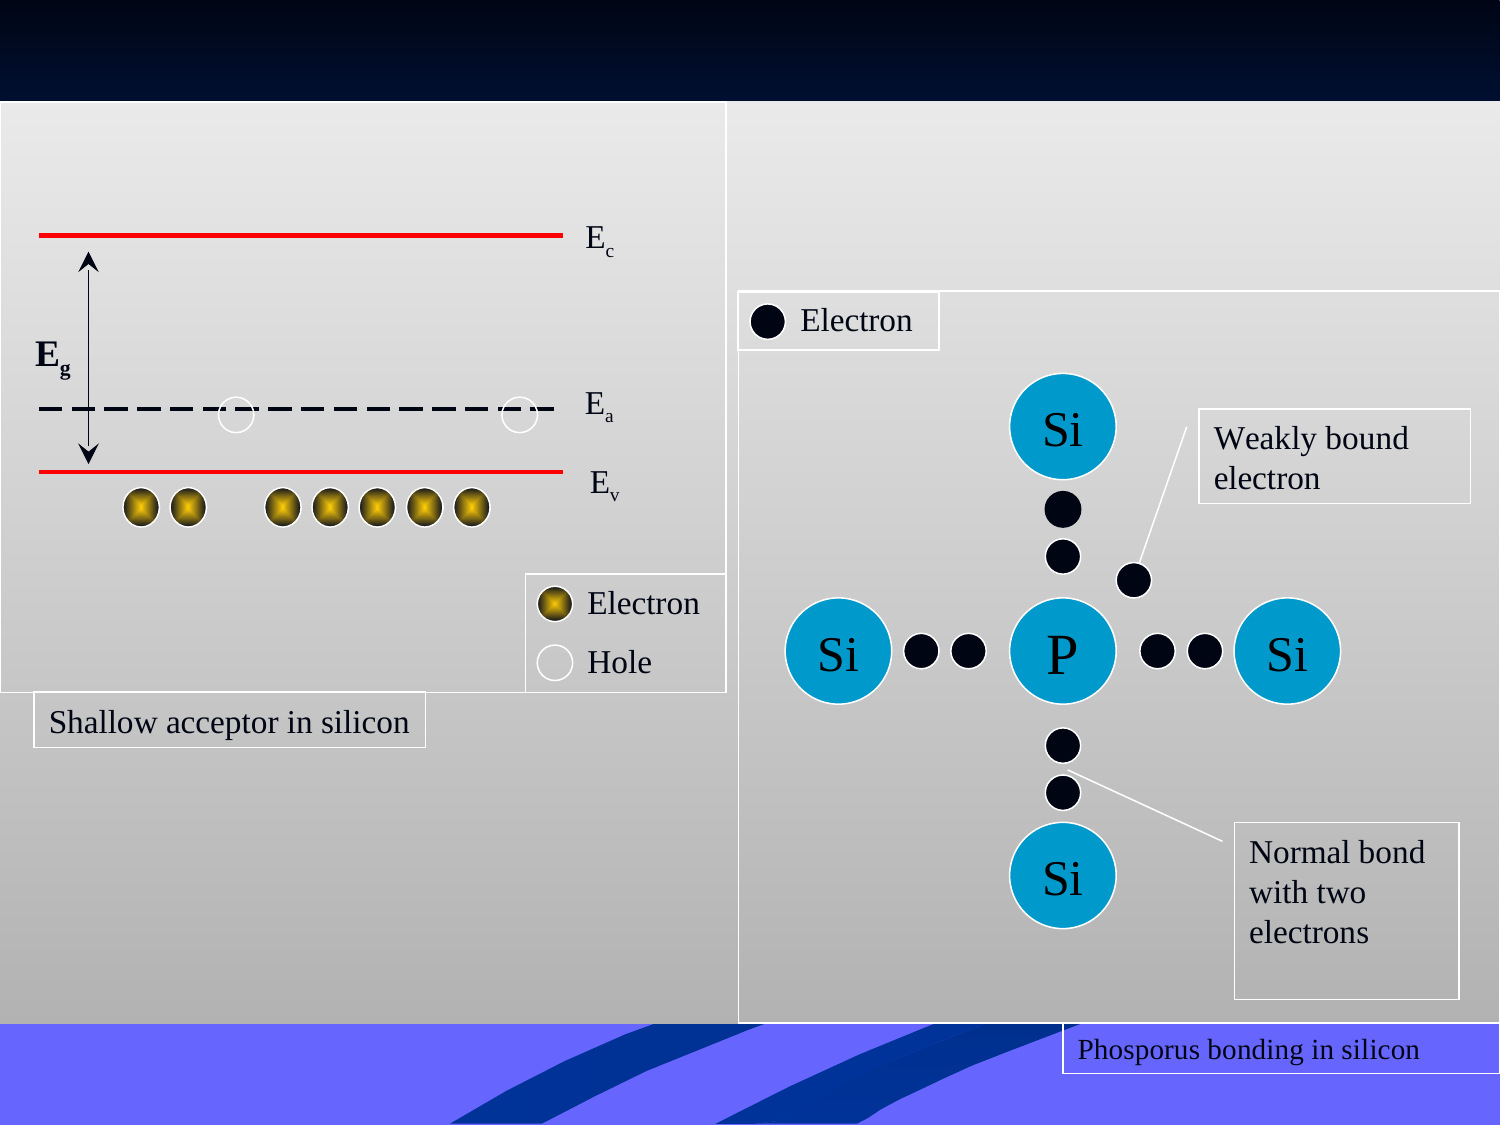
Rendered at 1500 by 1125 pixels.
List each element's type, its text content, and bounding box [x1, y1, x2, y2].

text_box Electron [739, 573, 751, 629]
text_box [0, 629, 738, 1024]
text_box Weakly bound electron [1199, 409, 1471, 503]
text_box Shallow acceptor in silicon [33, 692, 426, 748]
text_box P [1009, 597, 1117, 705]
text_box Hole [572, 632, 703, 688]
text_box [727, 101, 1500, 573]
text_box Ec [570, 208, 629, 269]
text_box [526, 575, 725, 692]
text_box Electron [785, 290, 963, 347]
text_box Si [1009, 373, 1117, 480]
text_box Si [1234, 597, 1341, 705]
text_box Si [1009, 822, 1117, 929]
text_box Electron [727, 573, 738, 629]
text_box Phosporus bonding in silicon [1062, 1023, 1500, 1074]
text_box [739, 293, 938, 349]
text_box Ea [569, 373, 629, 435]
text_box Electron [572, 573, 725, 629]
text_box Ev [574, 452, 635, 514]
text_box Normal bond with two electrons [1234, 822, 1459, 1000]
text_box Si [785, 597, 892, 705]
text_box [739, 292, 1499, 1022]
text_box Eg [20, 321, 86, 388]
text_box [1, 103, 725, 692]
